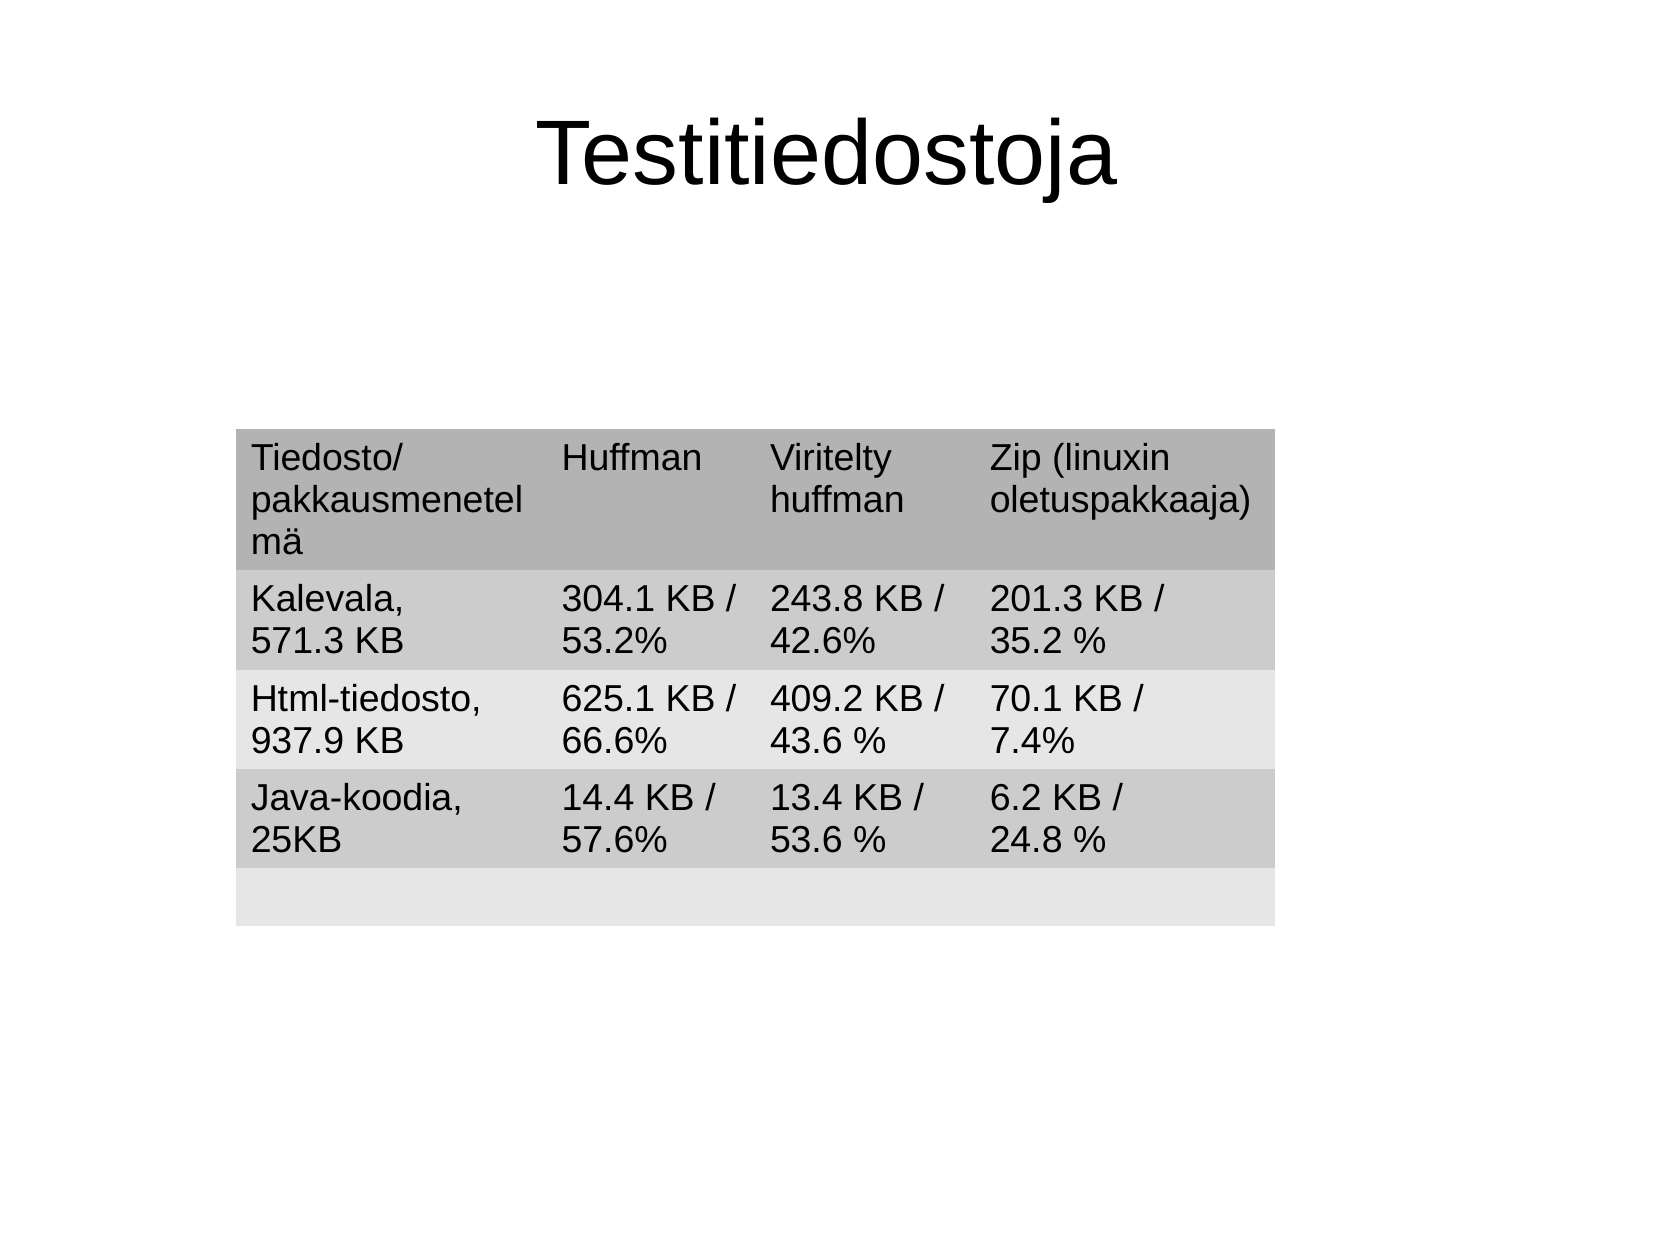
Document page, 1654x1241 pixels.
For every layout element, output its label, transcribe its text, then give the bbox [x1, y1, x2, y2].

table_cell 6.2 KB / 24.8 % [975, 769, 1275, 868]
table_cell 70.1 KB / 7.4% [975, 670, 1275, 769]
table_header Tiedosto/pakkausmenetelmä [236, 429, 547, 570]
table_cell 201.3 KB / 35.2 % [975, 570, 1275, 670]
table_cell 625.1 KB / 66.6% [547, 670, 755, 769]
title Testitiedostoja [82, 49, 1571, 257]
table_cell 13.4 KB / 53.6 % [755, 769, 975, 868]
table_cell 14.4 KB / 57.6% [547, 769, 755, 868]
table_cell Java-koodia, 25KB [236, 769, 547, 868]
table_cell 243.8 KB / 42.6% [755, 570, 975, 670]
table_cell Html-tiedosto, 937.9 KB [236, 670, 547, 769]
table_cell 409.2 KB / 43.6 % [755, 670, 975, 769]
table_header Huffman [547, 429, 755, 570]
table_header Zip (linuxin oletuspakkaaja) [975, 429, 1275, 570]
table_cell [755, 868, 975, 926]
table_cell [236, 868, 547, 926]
table_cell 304.1 KB / 53.2% [547, 570, 755, 670]
table_cell [975, 868, 1275, 926]
table_header Viritelty huffman [755, 429, 975, 570]
table_cell Kalevala, 571.3 KB [236, 570, 547, 670]
table_cell [547, 868, 755, 926]
